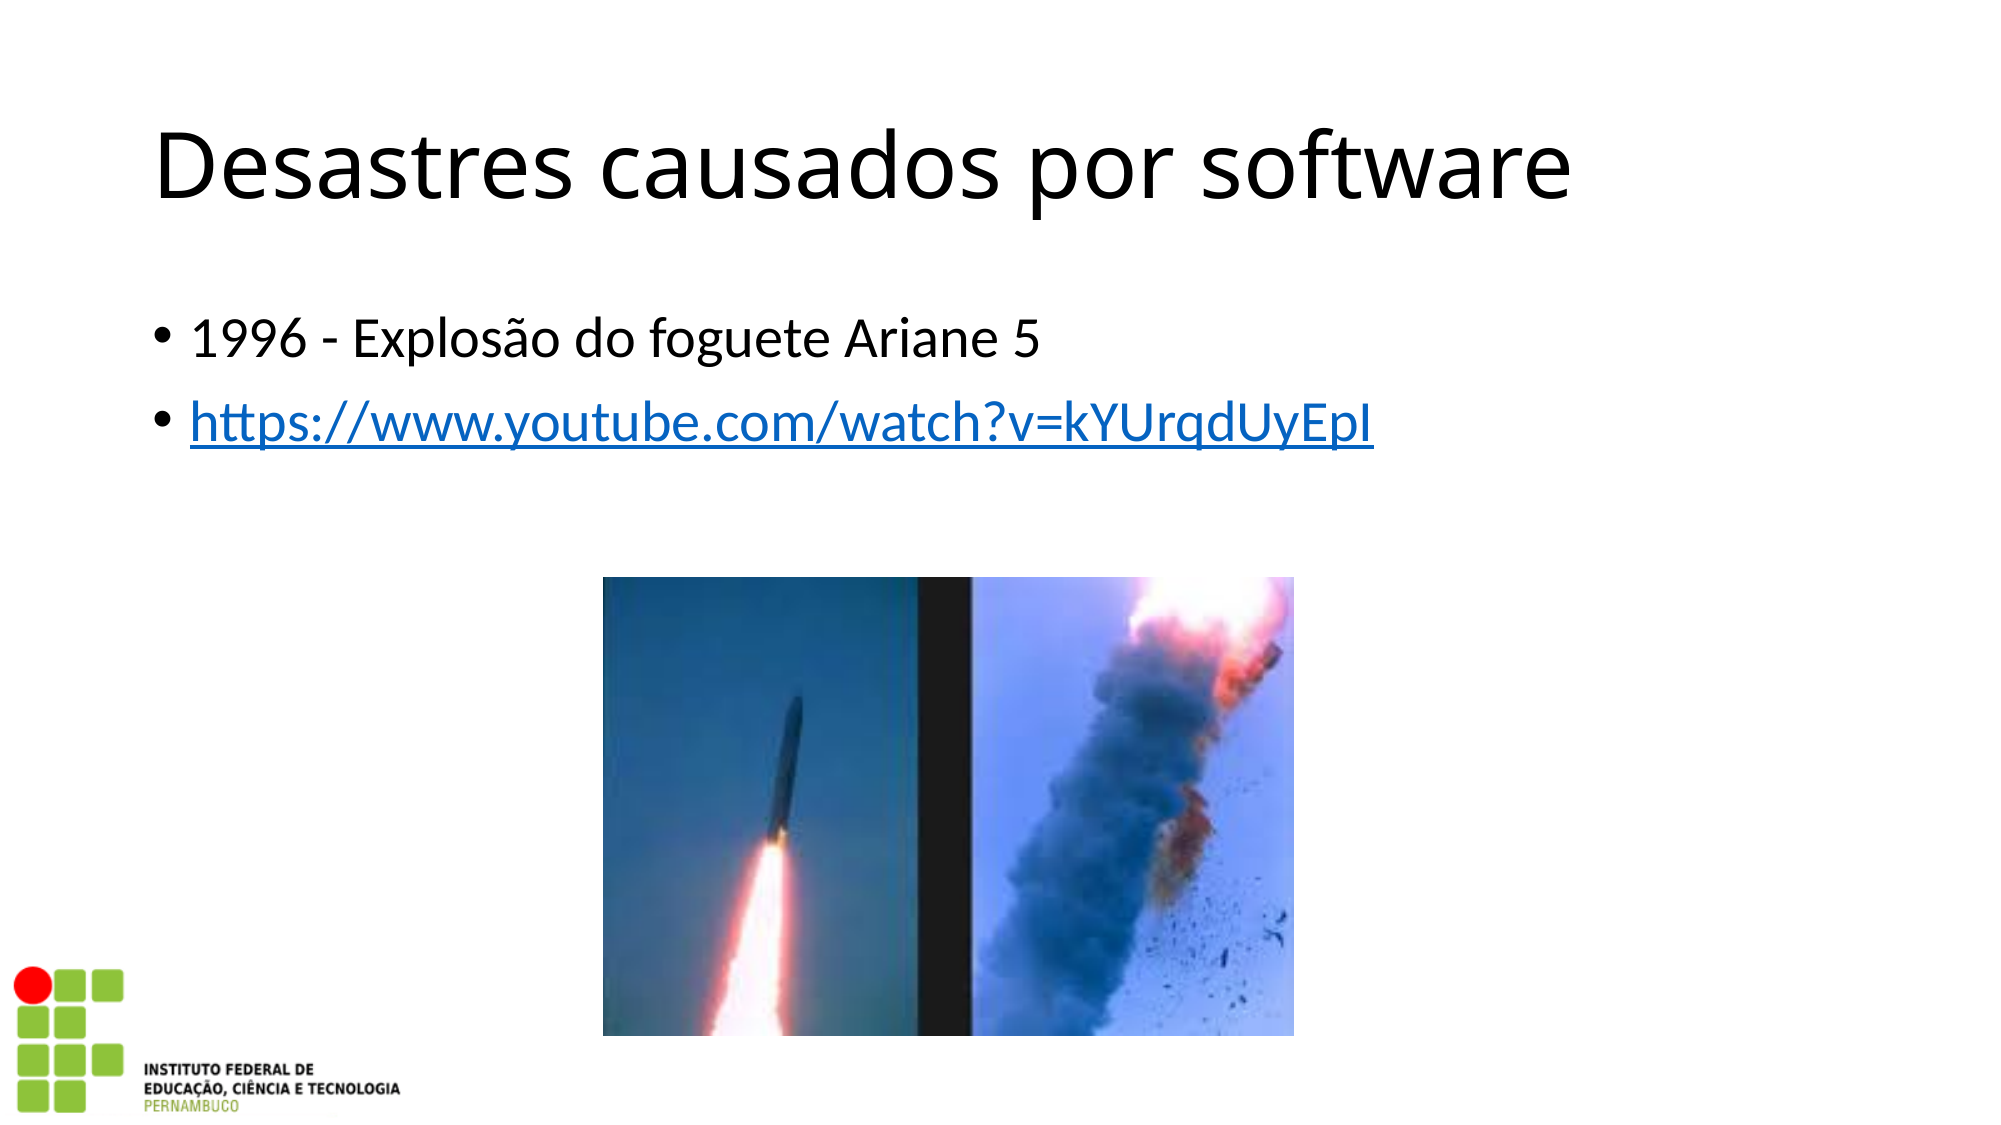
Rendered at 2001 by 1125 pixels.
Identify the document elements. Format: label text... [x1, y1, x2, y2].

picture [5, 959, 408, 1118]
title Desastres causados por software [137, 59, 1863, 278]
picture [603, 577, 1294, 1036]
list 1996 - Explosão do foguete Ariane 5 https://www.youtube.com/watch?v=kYUrqdUyEpI [137, 299, 1863, 1014]
